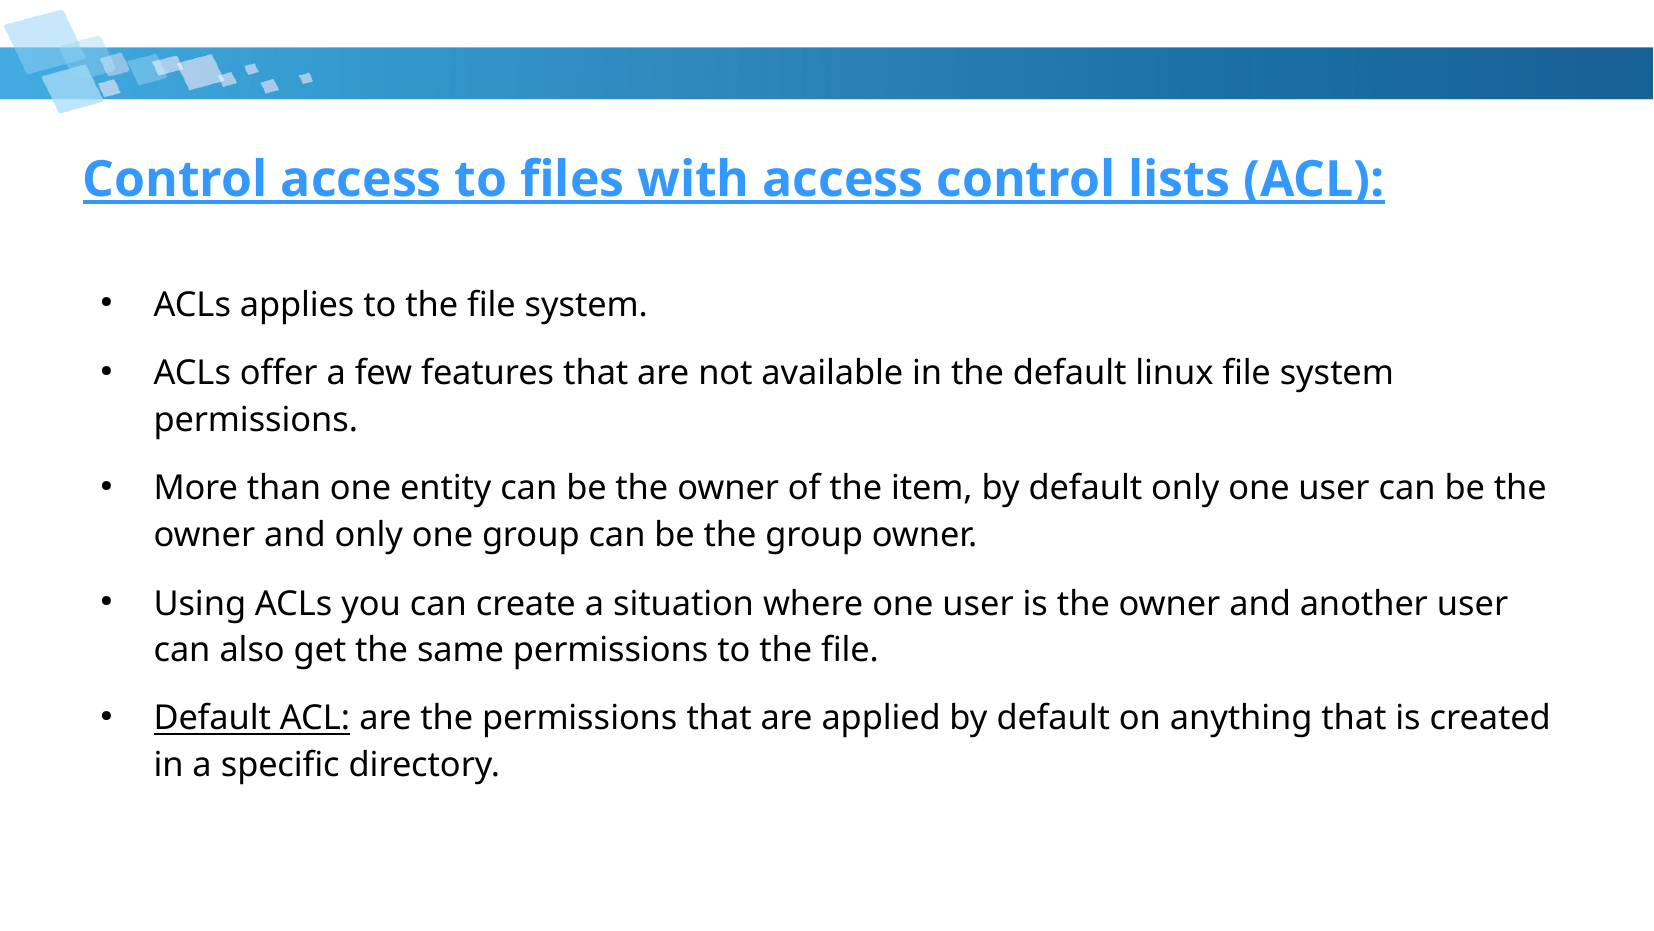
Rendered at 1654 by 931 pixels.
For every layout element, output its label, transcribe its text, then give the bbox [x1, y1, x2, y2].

picture [0, 0, 1653, 929]
title Control access to files with access control lists (ACL): [82, 99, 1571, 255]
list ACLs applies to the file system. ACLs offer a few features that are not available in the default linux file system permissions. More than one entity can be the owner of the item, by default only one user can be the owner and only one group can be the group owner. Using ACLs you can create a situation where one user is the owner and another user can also get the same permissions to the file. Default ACL: are the permissions that are applied by default on anything that is created in a specific directory. [82, 279, 1571, 820]
